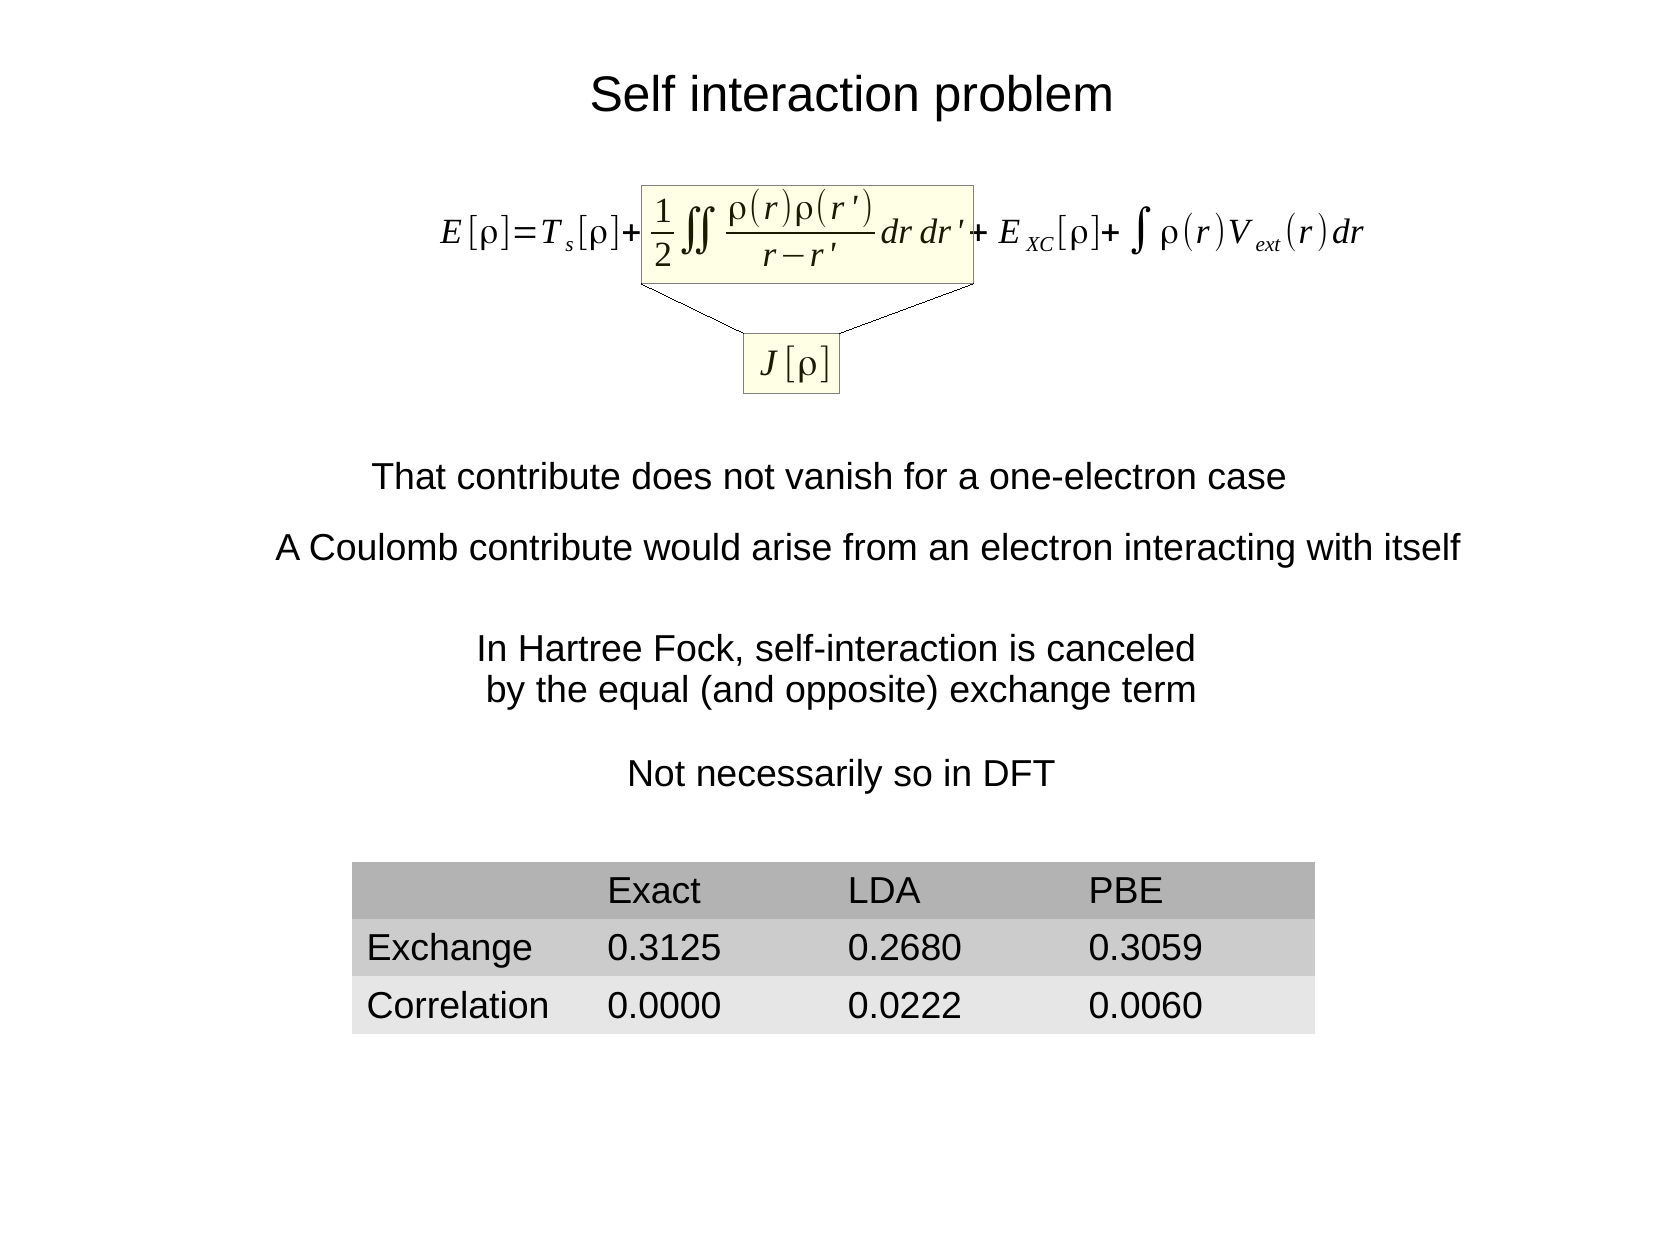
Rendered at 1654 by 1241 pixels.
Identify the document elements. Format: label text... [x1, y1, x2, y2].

text_box [743, 333, 840, 394]
table_header LDA [833, 862, 1074, 919]
table_header Exact [593, 862, 833, 919]
text_box In Hartree Fock, self-interaction is canceled by the equal (and opposite) exchange term Not necessarily so in DFT [461, 619, 1223, 803]
table_cell Exchange [352, 919, 593, 976]
text_box That contribute does not vanish for a one-electron case [356, 448, 1304, 506]
table_cell 0.0222 [833, 976, 1074, 1034]
text_box Self interaction problem [574, 59, 1131, 130]
text_box A Coulomb contribute would arise from an electron interacting with itself [260, 518, 1479, 576]
table_cell 0.3059 [1074, 919, 1315, 976]
table_header [352, 862, 593, 919]
table_cell 0.0000 [593, 976, 833, 1034]
table_cell Correlation [352, 976, 593, 1034]
text_box [1157, 212, 1188, 283]
table_cell 0.2680 [833, 919, 1074, 976]
chart [432, 187, 641, 276]
table_header PBE [1074, 862, 1315, 919]
chart [974, 187, 1371, 276]
table_cell 0.0060 [1074, 976, 1315, 1034]
text_box [641, 185, 974, 284]
table_cell 0.3125 [593, 919, 833, 976]
